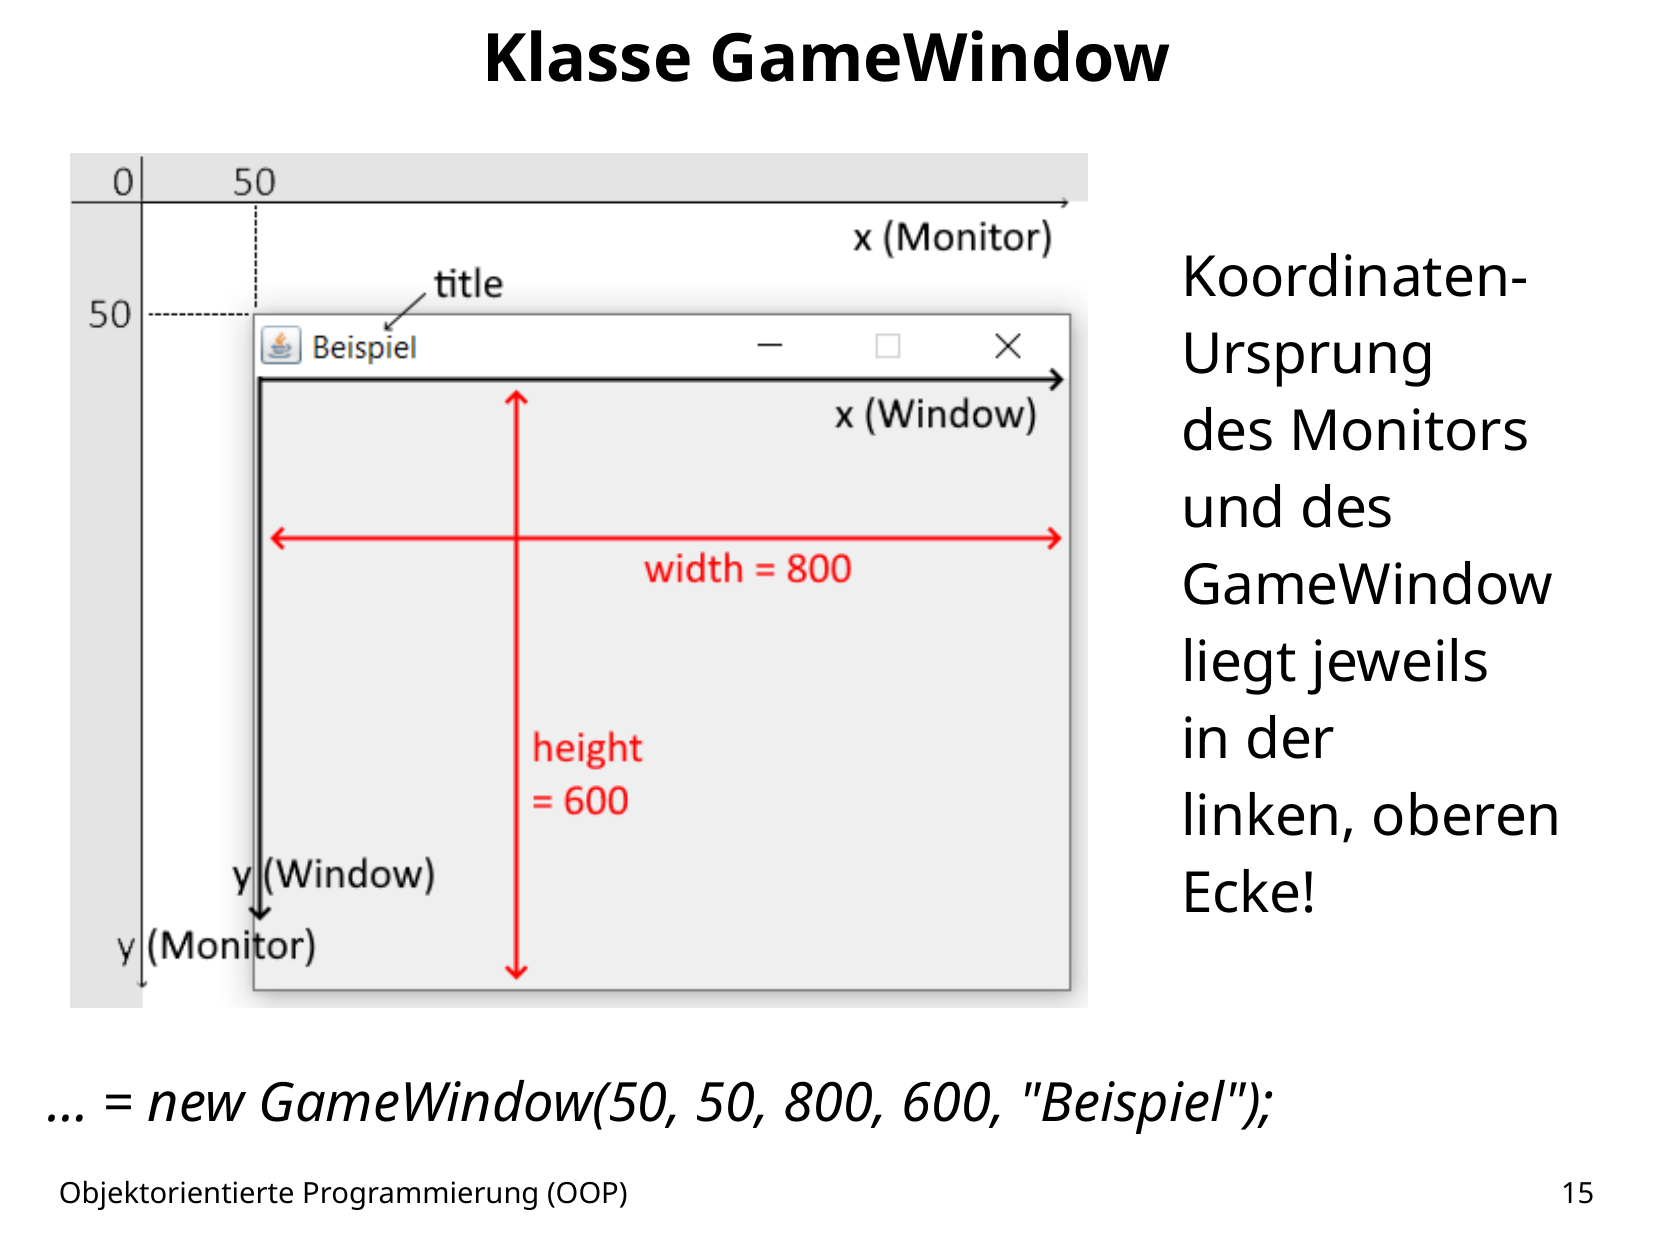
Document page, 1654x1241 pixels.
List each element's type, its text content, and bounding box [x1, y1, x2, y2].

picture [70, 153, 1088, 1008]
list … = new GameWindow(50, 50, 800, 600, "Beispiel"); [47, 1062, 1630, 1146]
list Koordinaten-Ursprung des Monitors und des GameWindow liegt jeweils in der linken, oberen Ecke! [1181, 236, 1607, 934]
title Klasse GameWindow [0, 5, 1654, 107]
